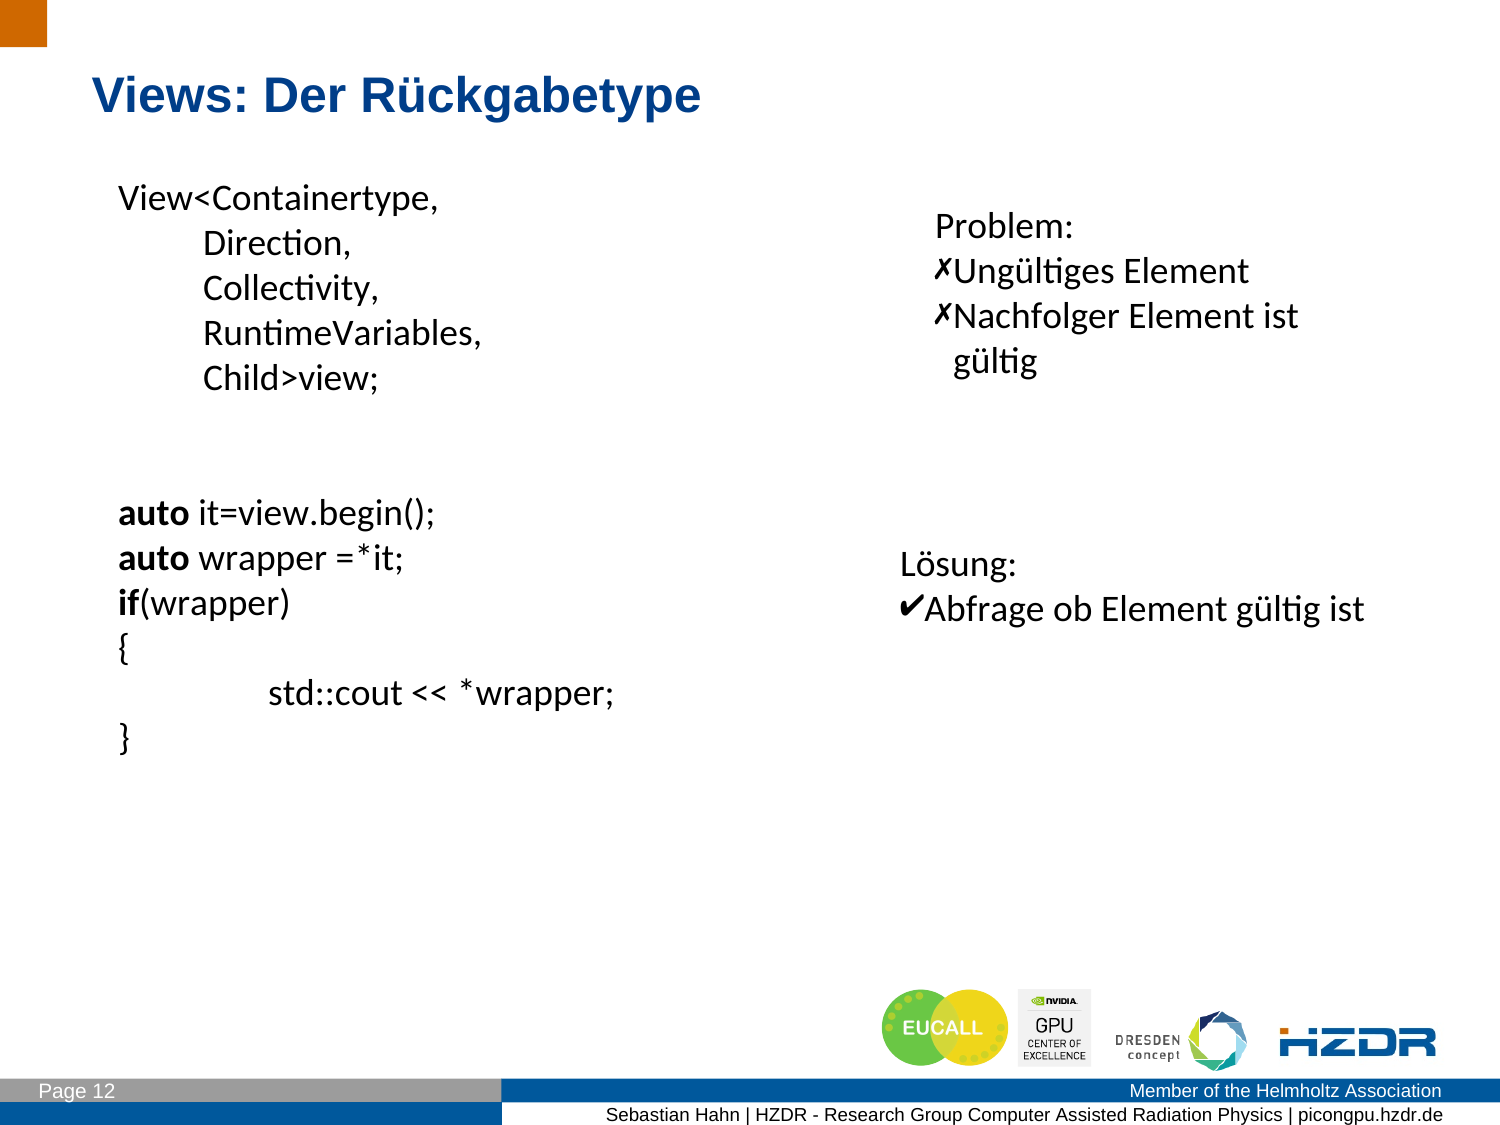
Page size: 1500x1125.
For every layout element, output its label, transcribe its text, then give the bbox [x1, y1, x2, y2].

picture [1257, 1011, 1453, 1073]
picture [1116, 1011, 1247, 1071]
text_box View<Containertype, Direction, Collectivity, RuntimeVariables, Child>view; auto it=view.begin(); auto wrapper =*it; if(wrapper) { std::cout << *wrapper; } [103, 165, 815, 766]
picture [874, 980, 1099, 1075]
text_box Lösung: Abfrage ob Element gültig ist [885, 531, 1490, 637]
text_box Problem: Ungültiges Element Nachfolger Element ist gültig [920, 193, 1397, 389]
list Views: Der Rückgabetype [76, 54, 1424, 209]
